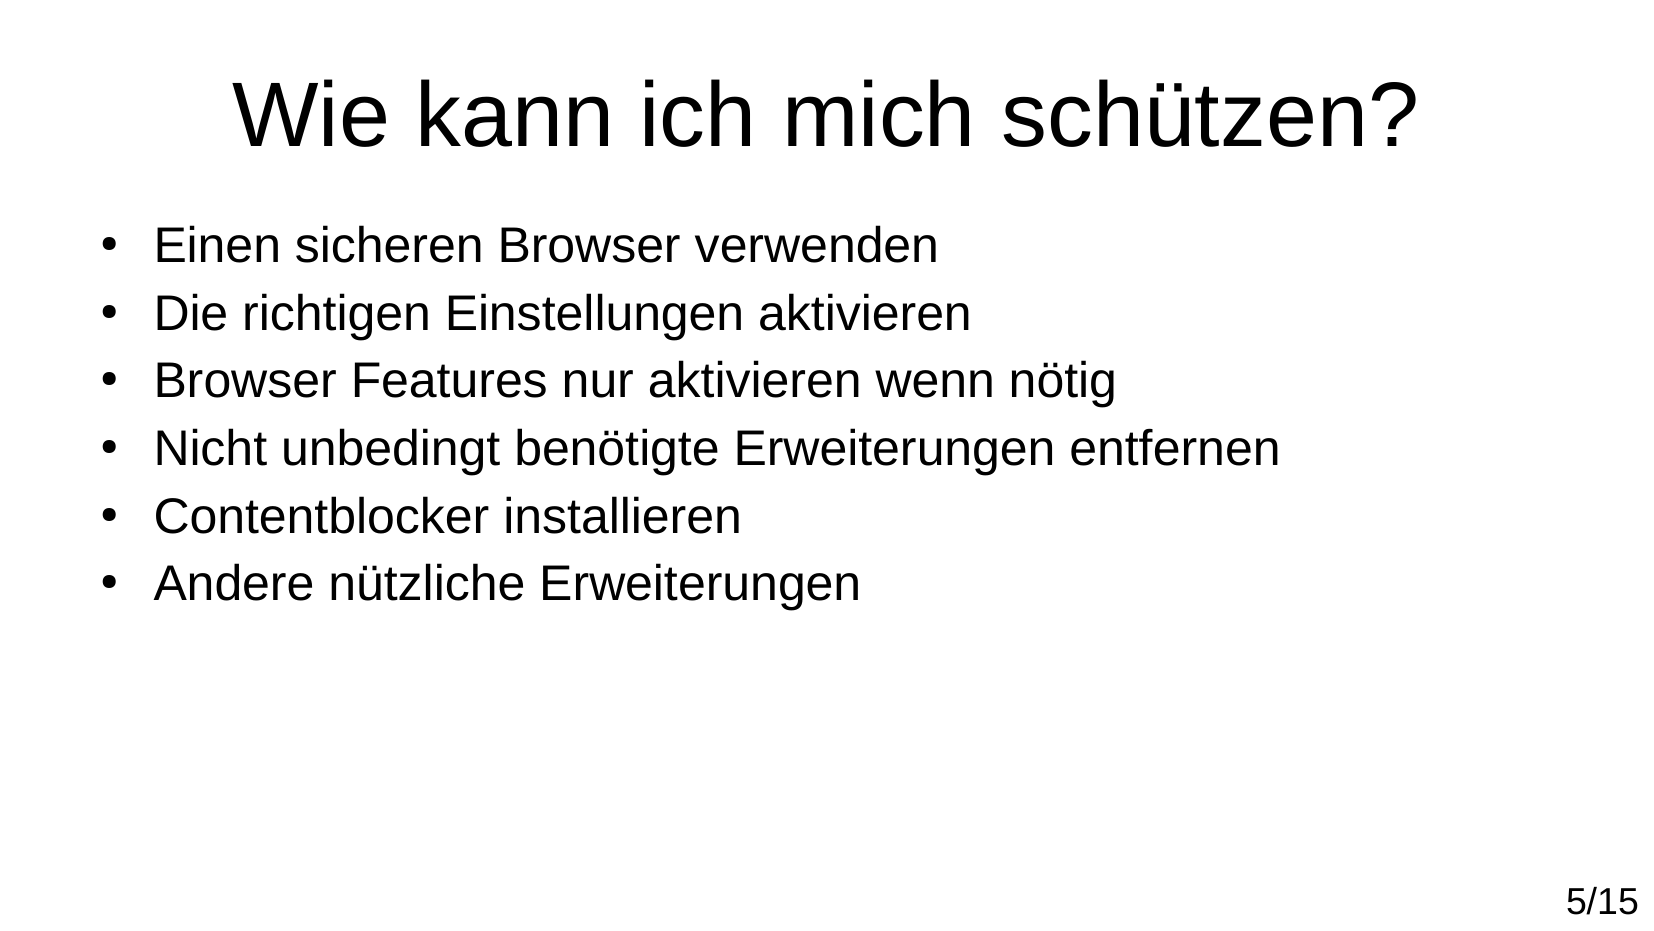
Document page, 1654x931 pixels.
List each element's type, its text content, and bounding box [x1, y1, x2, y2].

list Einen sicheren Browser verwenden Die richtigen Einstellungen aktivieren Browser Features nur aktivieren wenn nötig Nicht unbedingt benötigte Erweiterungen entfernen Contentblocker installieren Andere nützliche Erweiterungen [82, 217, 1571, 758]
text_box 5/15 [1551, 873, 1654, 931]
title Wie kann ich mich schützen? [82, 37, 1571, 193]
